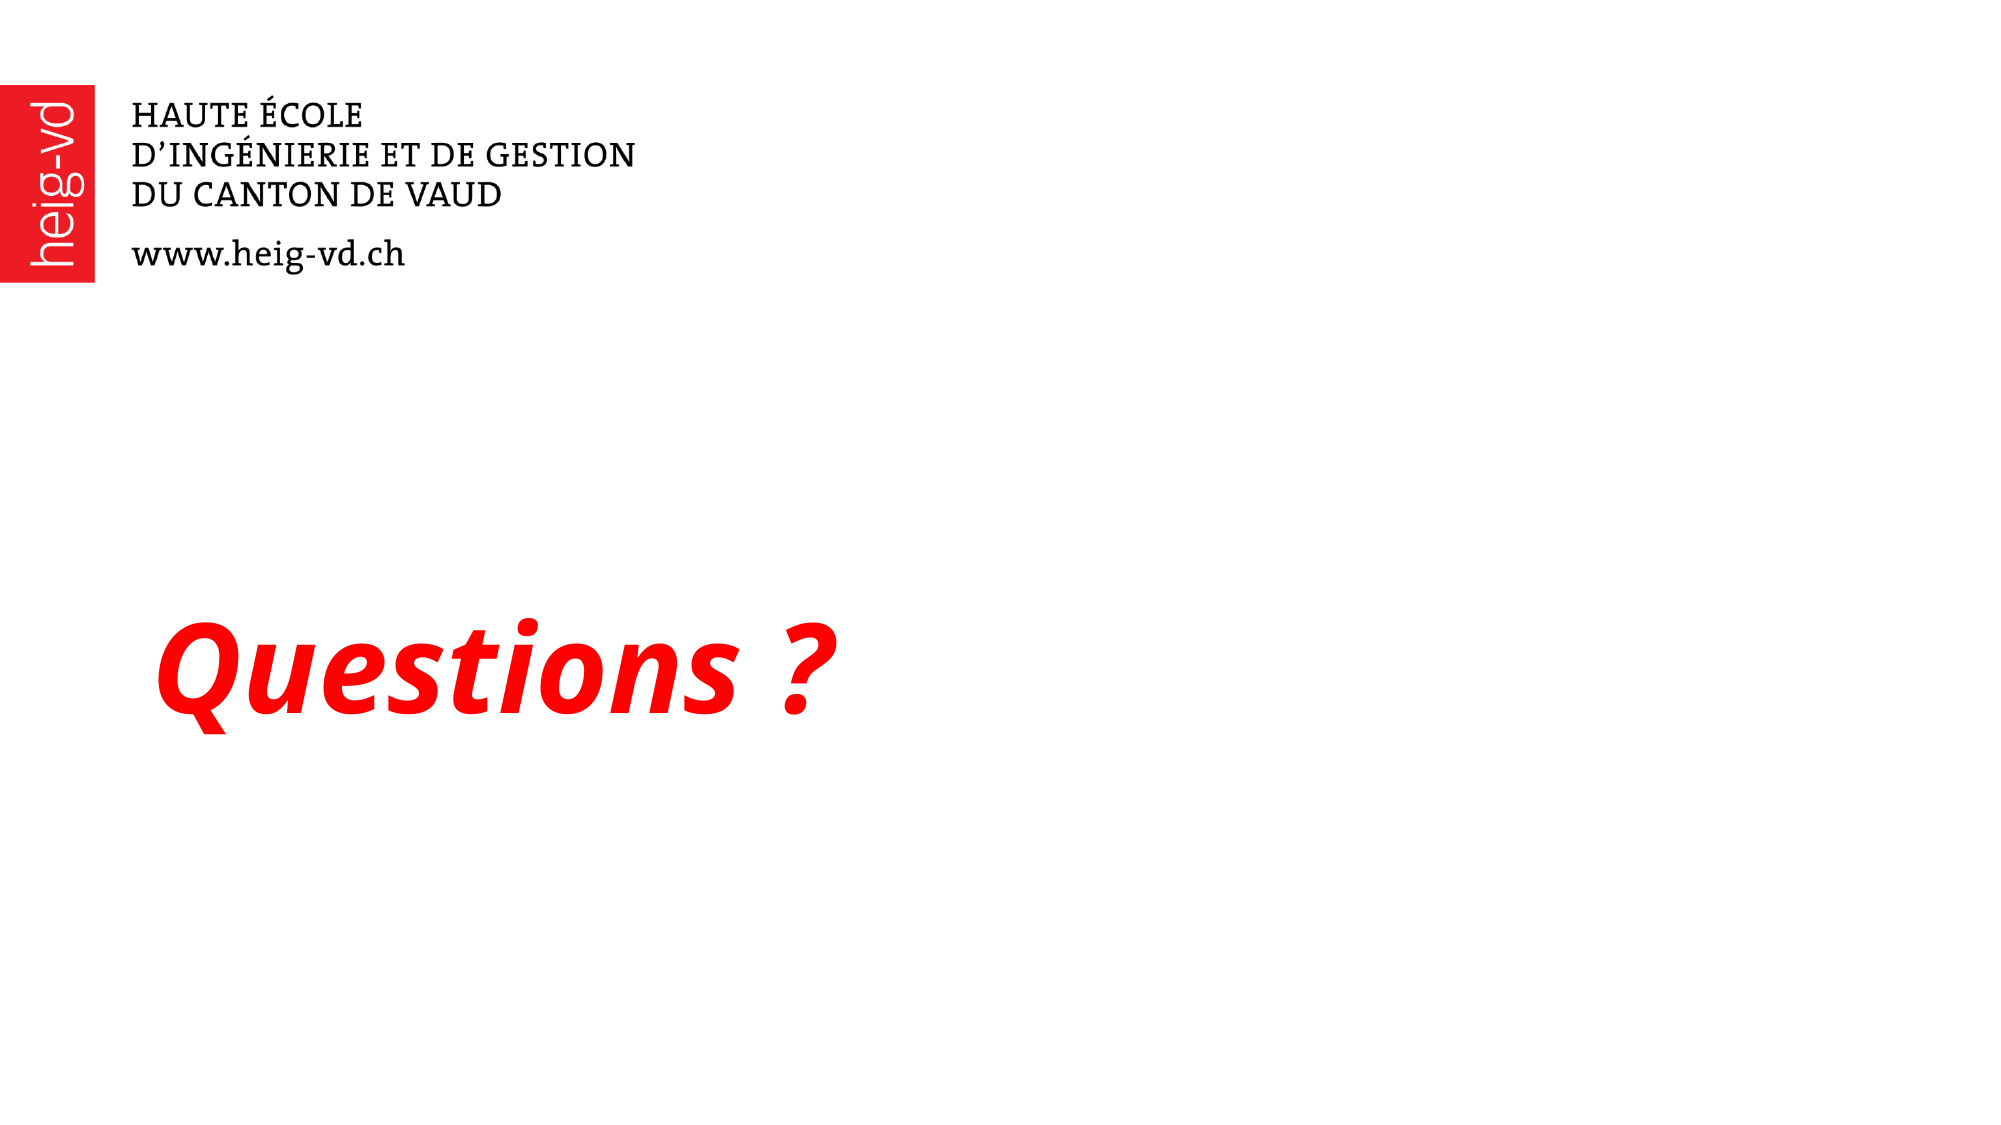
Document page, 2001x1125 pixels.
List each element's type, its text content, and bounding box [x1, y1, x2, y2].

title Questions ? [136, 280, 1862, 749]
picture [0, 85, 654, 283]
